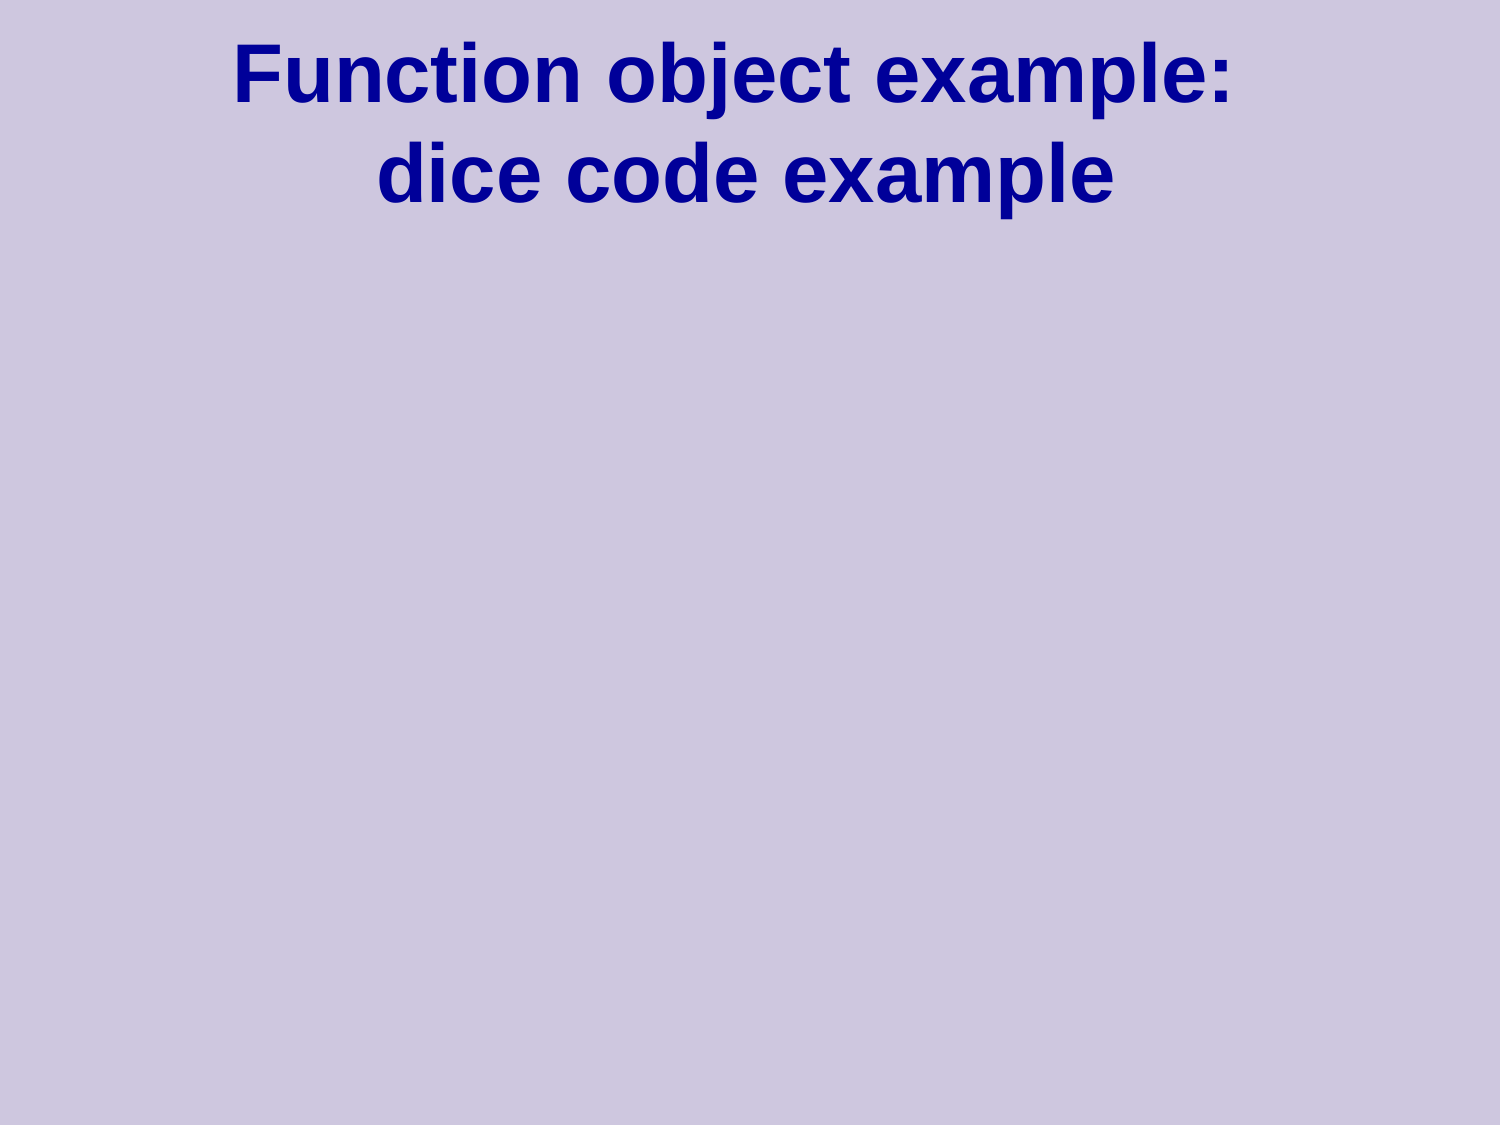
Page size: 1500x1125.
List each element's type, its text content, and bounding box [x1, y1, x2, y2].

title Function object example: dice code example [24, 18, 1468, 219]
